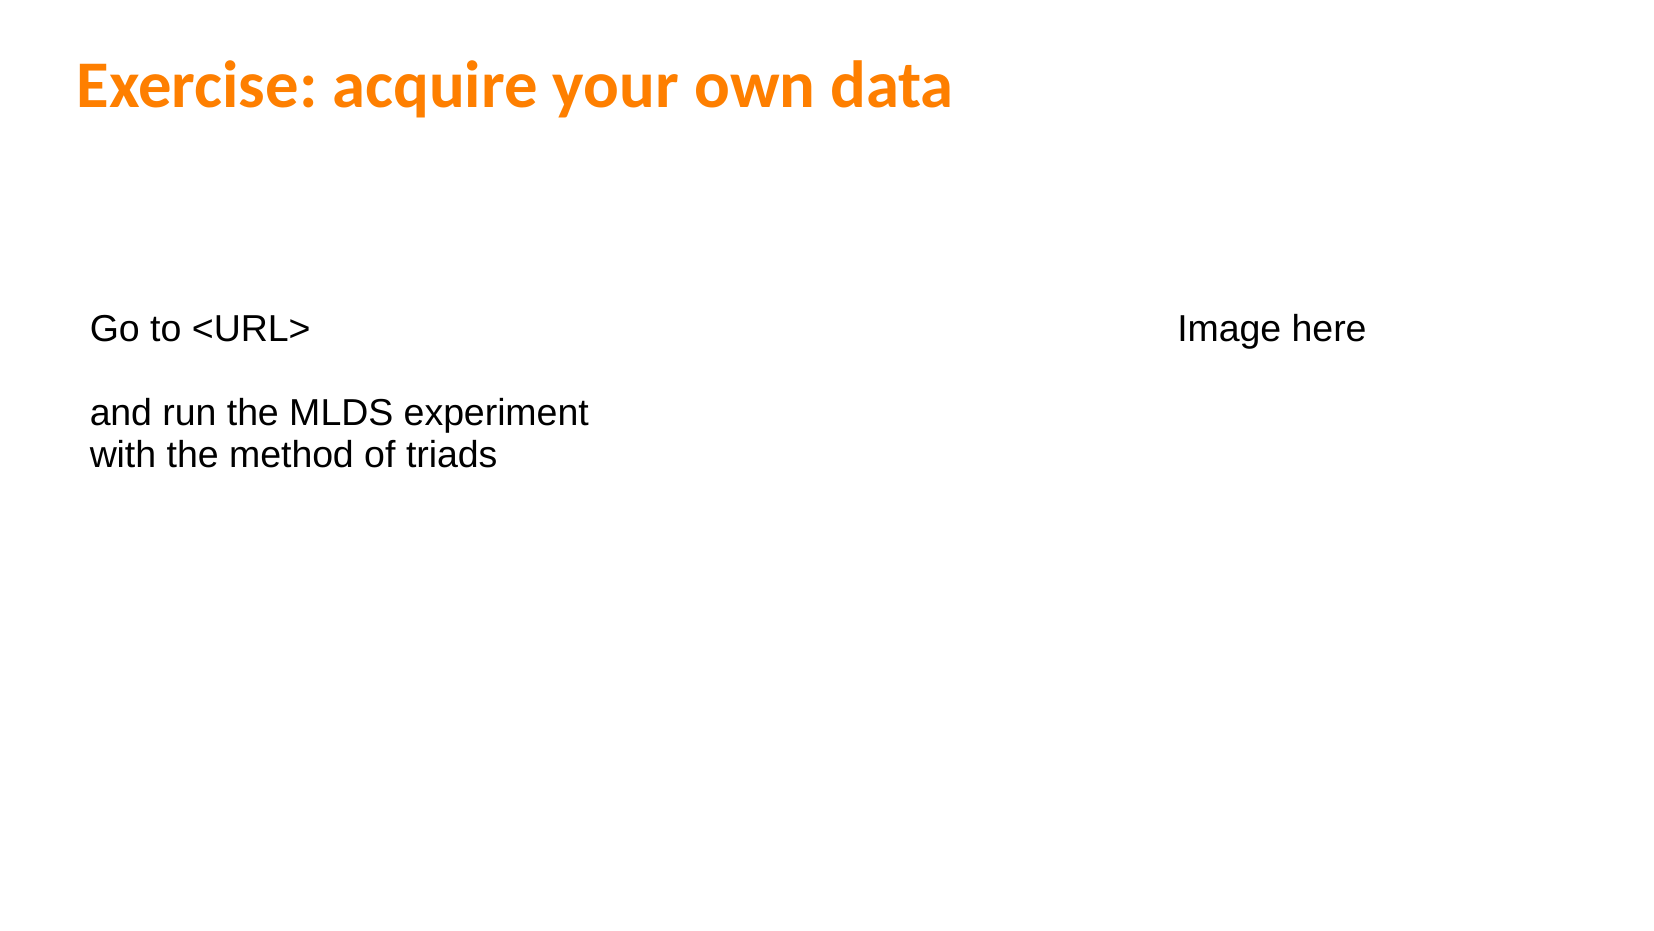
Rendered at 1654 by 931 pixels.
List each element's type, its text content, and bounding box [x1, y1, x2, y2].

text_box Go to <URL> and run the MLDS experiment with the method of triads [75, 300, 638, 483]
title Exercise: acquire your own data [76, 13, 1565, 169]
text_box Image here [1162, 300, 1538, 357]
